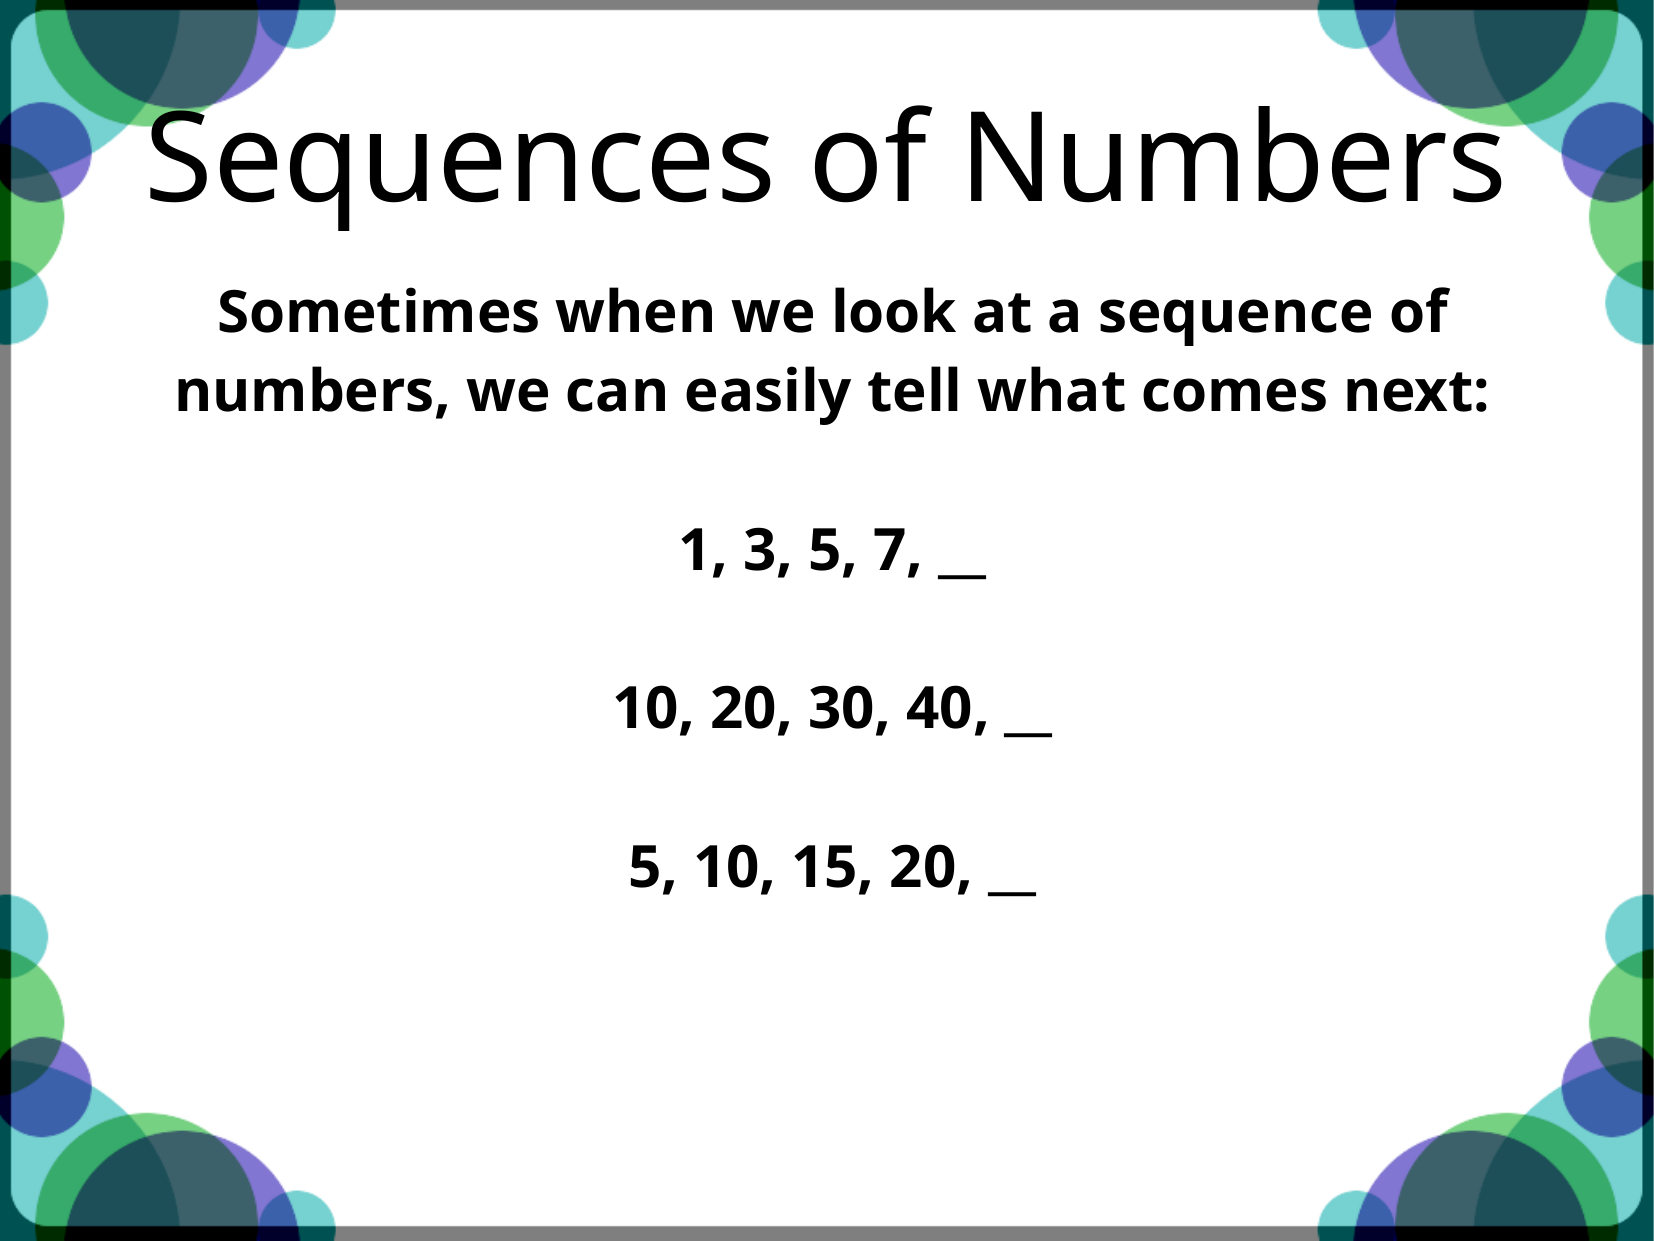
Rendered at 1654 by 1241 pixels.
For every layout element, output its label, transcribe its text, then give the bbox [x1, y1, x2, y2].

title Sequences of Numbers [82, 49, 1571, 257]
text_box Sometimes when we look at a sequence of numbers, we can easily tell what comes next: 1, 3, 5, 7, __ 10, 20, 30, 40, __ 5, 10, 15, 20, __ [135, 270, 1531, 943]
picture [0, 0, 1654, 1241]
